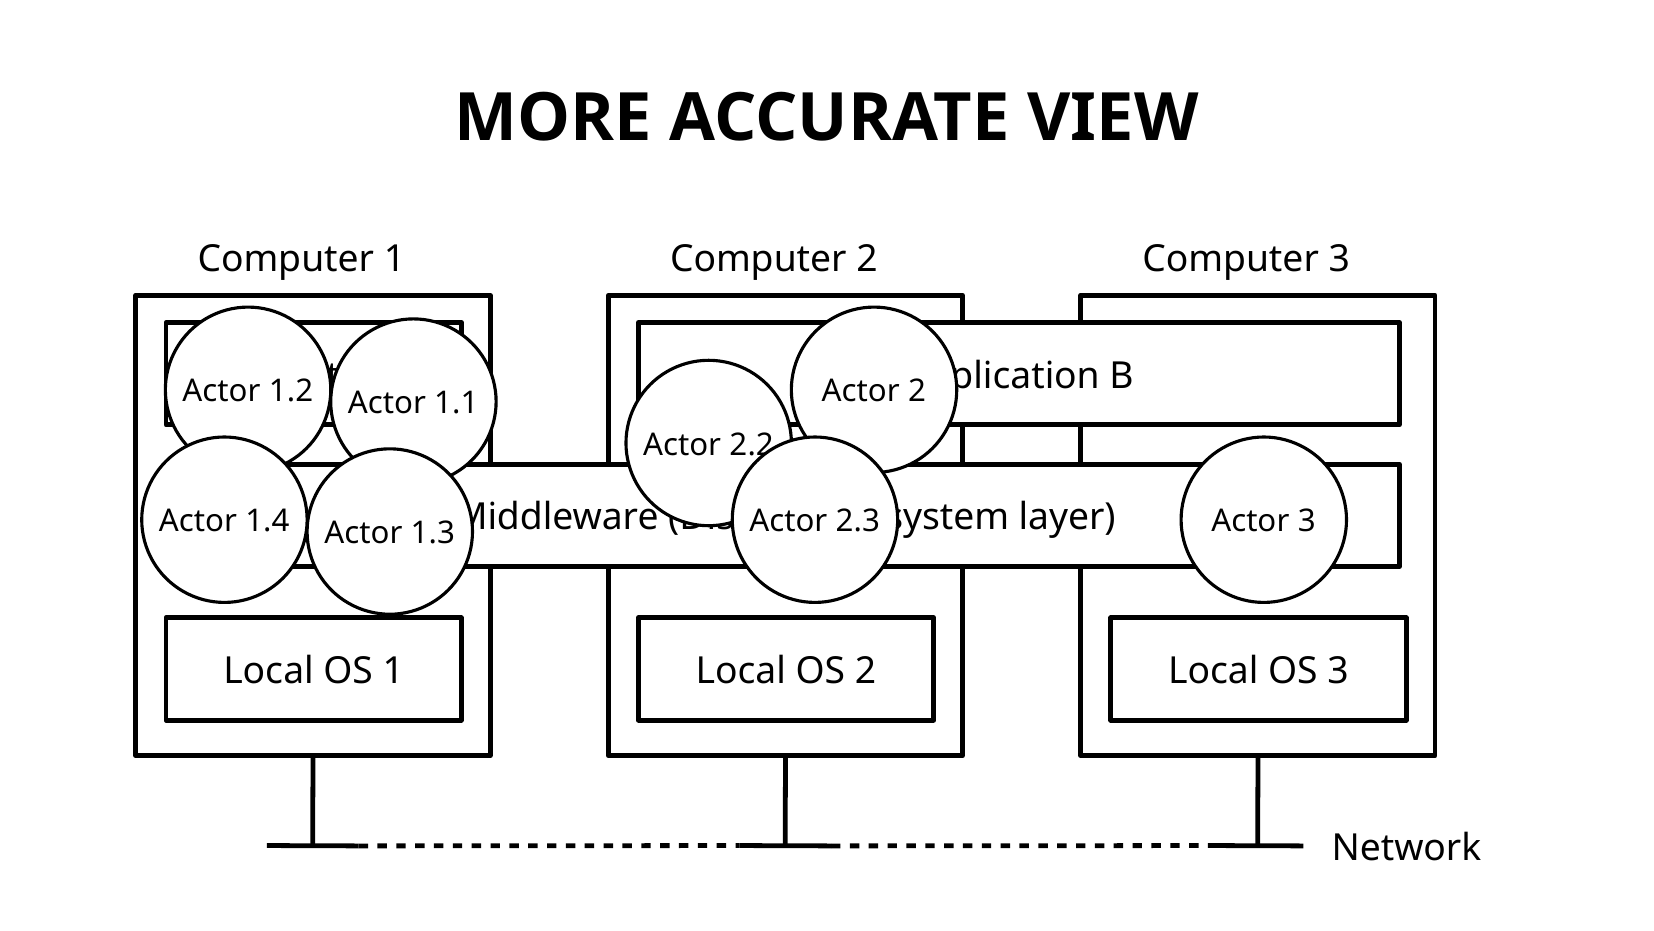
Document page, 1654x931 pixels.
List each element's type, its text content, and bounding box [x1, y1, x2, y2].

text_box Application A [315, 339, 358, 368]
text_box Actor 1.3 [307, 448, 473, 615]
text_box Actor 1.1 [330, 318, 497, 475]
title MORE ACCURATE VIEW [82, 36, 1571, 193]
text_box Actor 2.3 [732, 437, 898, 603]
text_box Local OS 3 [1110, 617, 1407, 721]
text_box Application A [166, 322, 182, 373]
text_box Computer 1 [182, 224, 443, 339]
text_box Middleware (Distributed system layer) [884, 464, 1201, 567]
text_box Application B [638, 322, 808, 425]
text_box Local OS 1 [166, 617, 462, 721]
text_box Computer 3 [1127, 224, 1388, 339]
text_box Computer 2 [655, 224, 916, 339]
text_box Middleware (Distributed system layer) [287, 464, 340, 515]
text_box Application B [923, 322, 1400, 425]
text_box Actor 3 [1181, 437, 1347, 603]
text_box Middleware (Distributed system layer) [1326, 464, 1400, 567]
text_box Middleware (Distributed system layer) [452, 464, 746, 567]
text_box Actor 2 [791, 307, 957, 472]
text_box Actor 1.2 [165, 307, 331, 464]
text_box Actor 1.4 [141, 437, 308, 603]
text_box Actor 2.2 [625, 360, 792, 526]
text_box Local OS 2 [638, 617, 934, 721]
text_box Network [1316, 813, 1518, 929]
